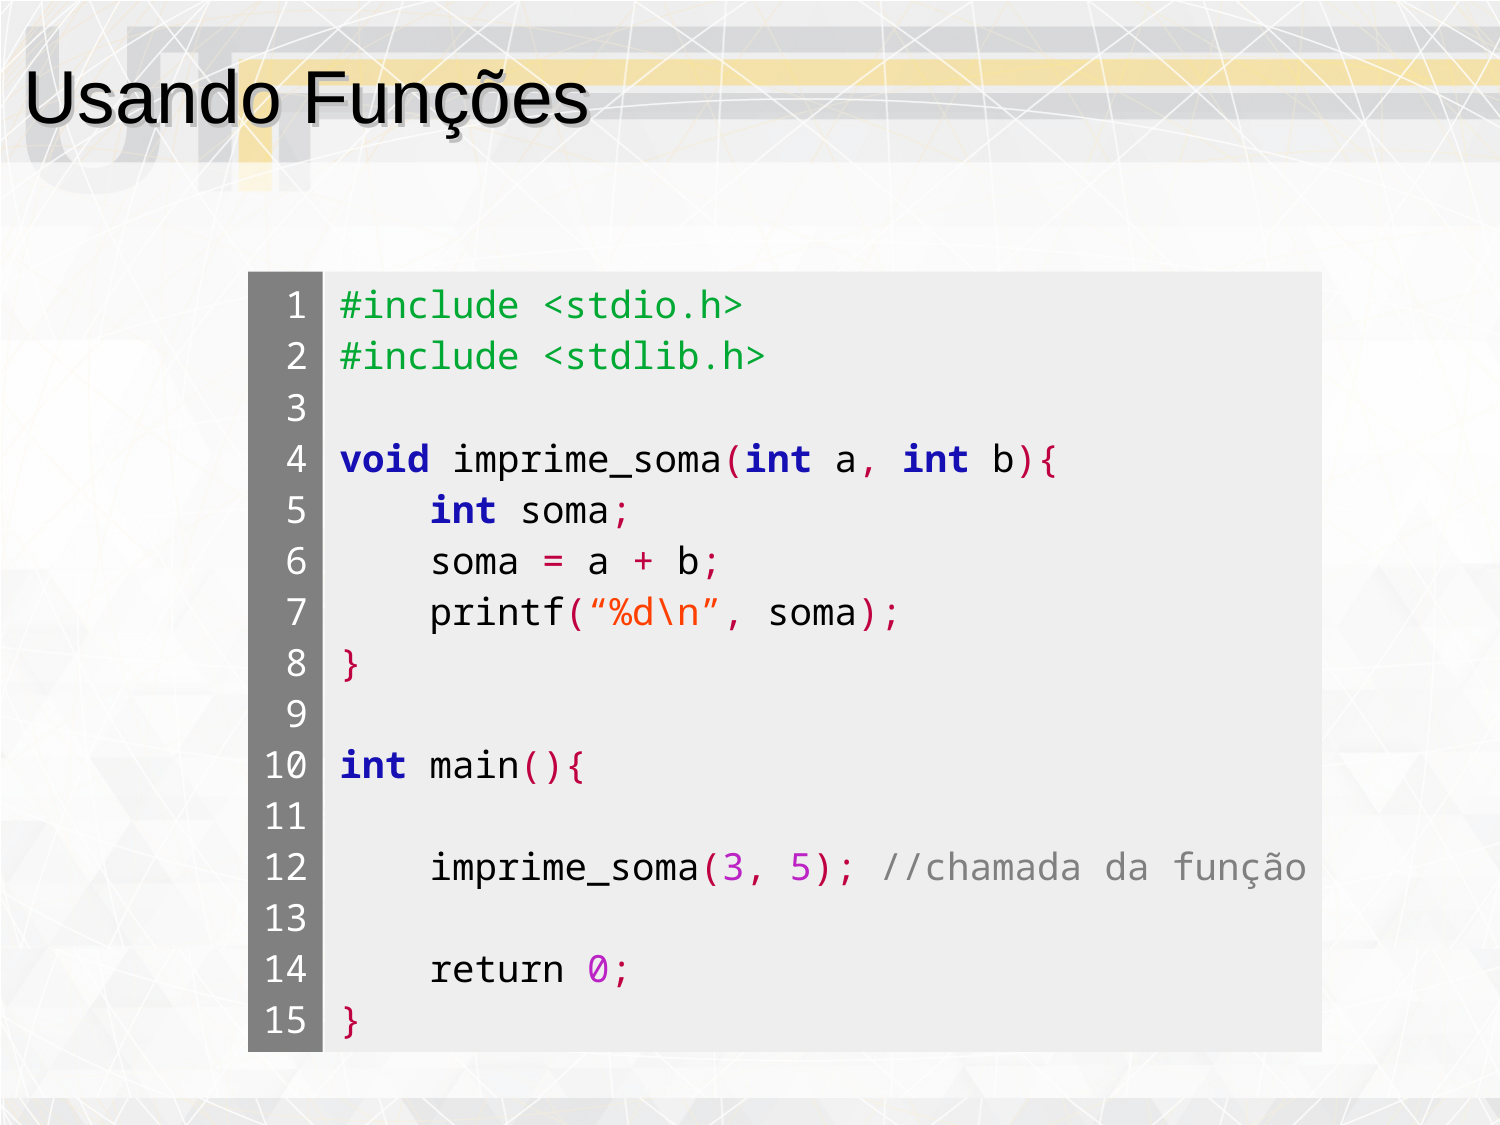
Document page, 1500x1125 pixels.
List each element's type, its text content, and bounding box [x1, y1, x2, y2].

text_box 1 2 3 4 5 6 7 8 9 10 11 12 13 14 15 [248, 271, 319, 849]
text_box #include <stdio.h> #include <stdlib.h> void imprime_soma(int a, int b){ int soma; soma = a + b; printf(“%d\n”, soma); } int main(){ imprime_soma(3, 5); //chamada da função return 0; } [324, 271, 1236, 849]
title Usando Funções [23, 18, 1489, 178]
